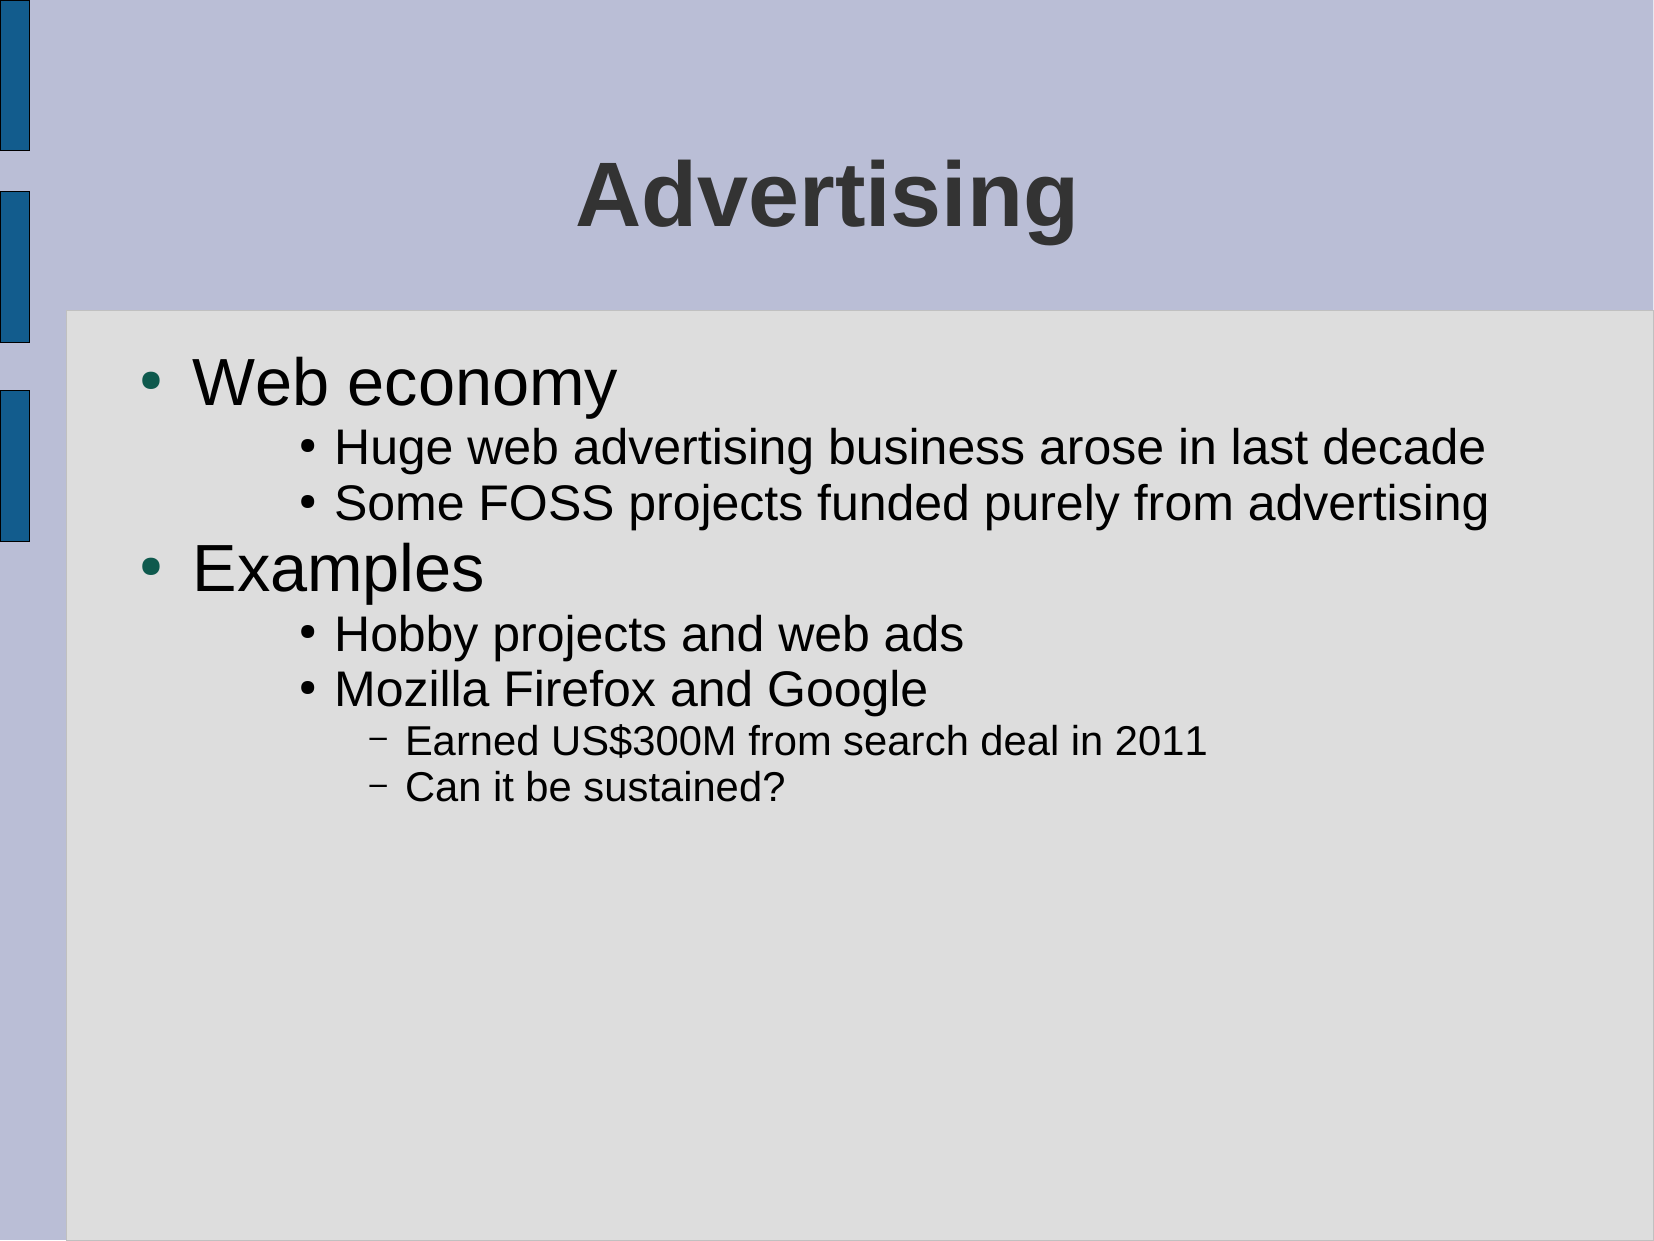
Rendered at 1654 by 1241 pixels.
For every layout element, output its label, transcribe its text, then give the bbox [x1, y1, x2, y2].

title Advertising [121, 98, 1534, 291]
list Web economy Huge web advertising business arose in last decade Some FOSS projects funded purely from advertising Examples Hobby projects and web ads Mozilla Firefox and Google Earned US$300M from search deal in 2011 Can it be sustained? [121, 344, 1534, 1112]
